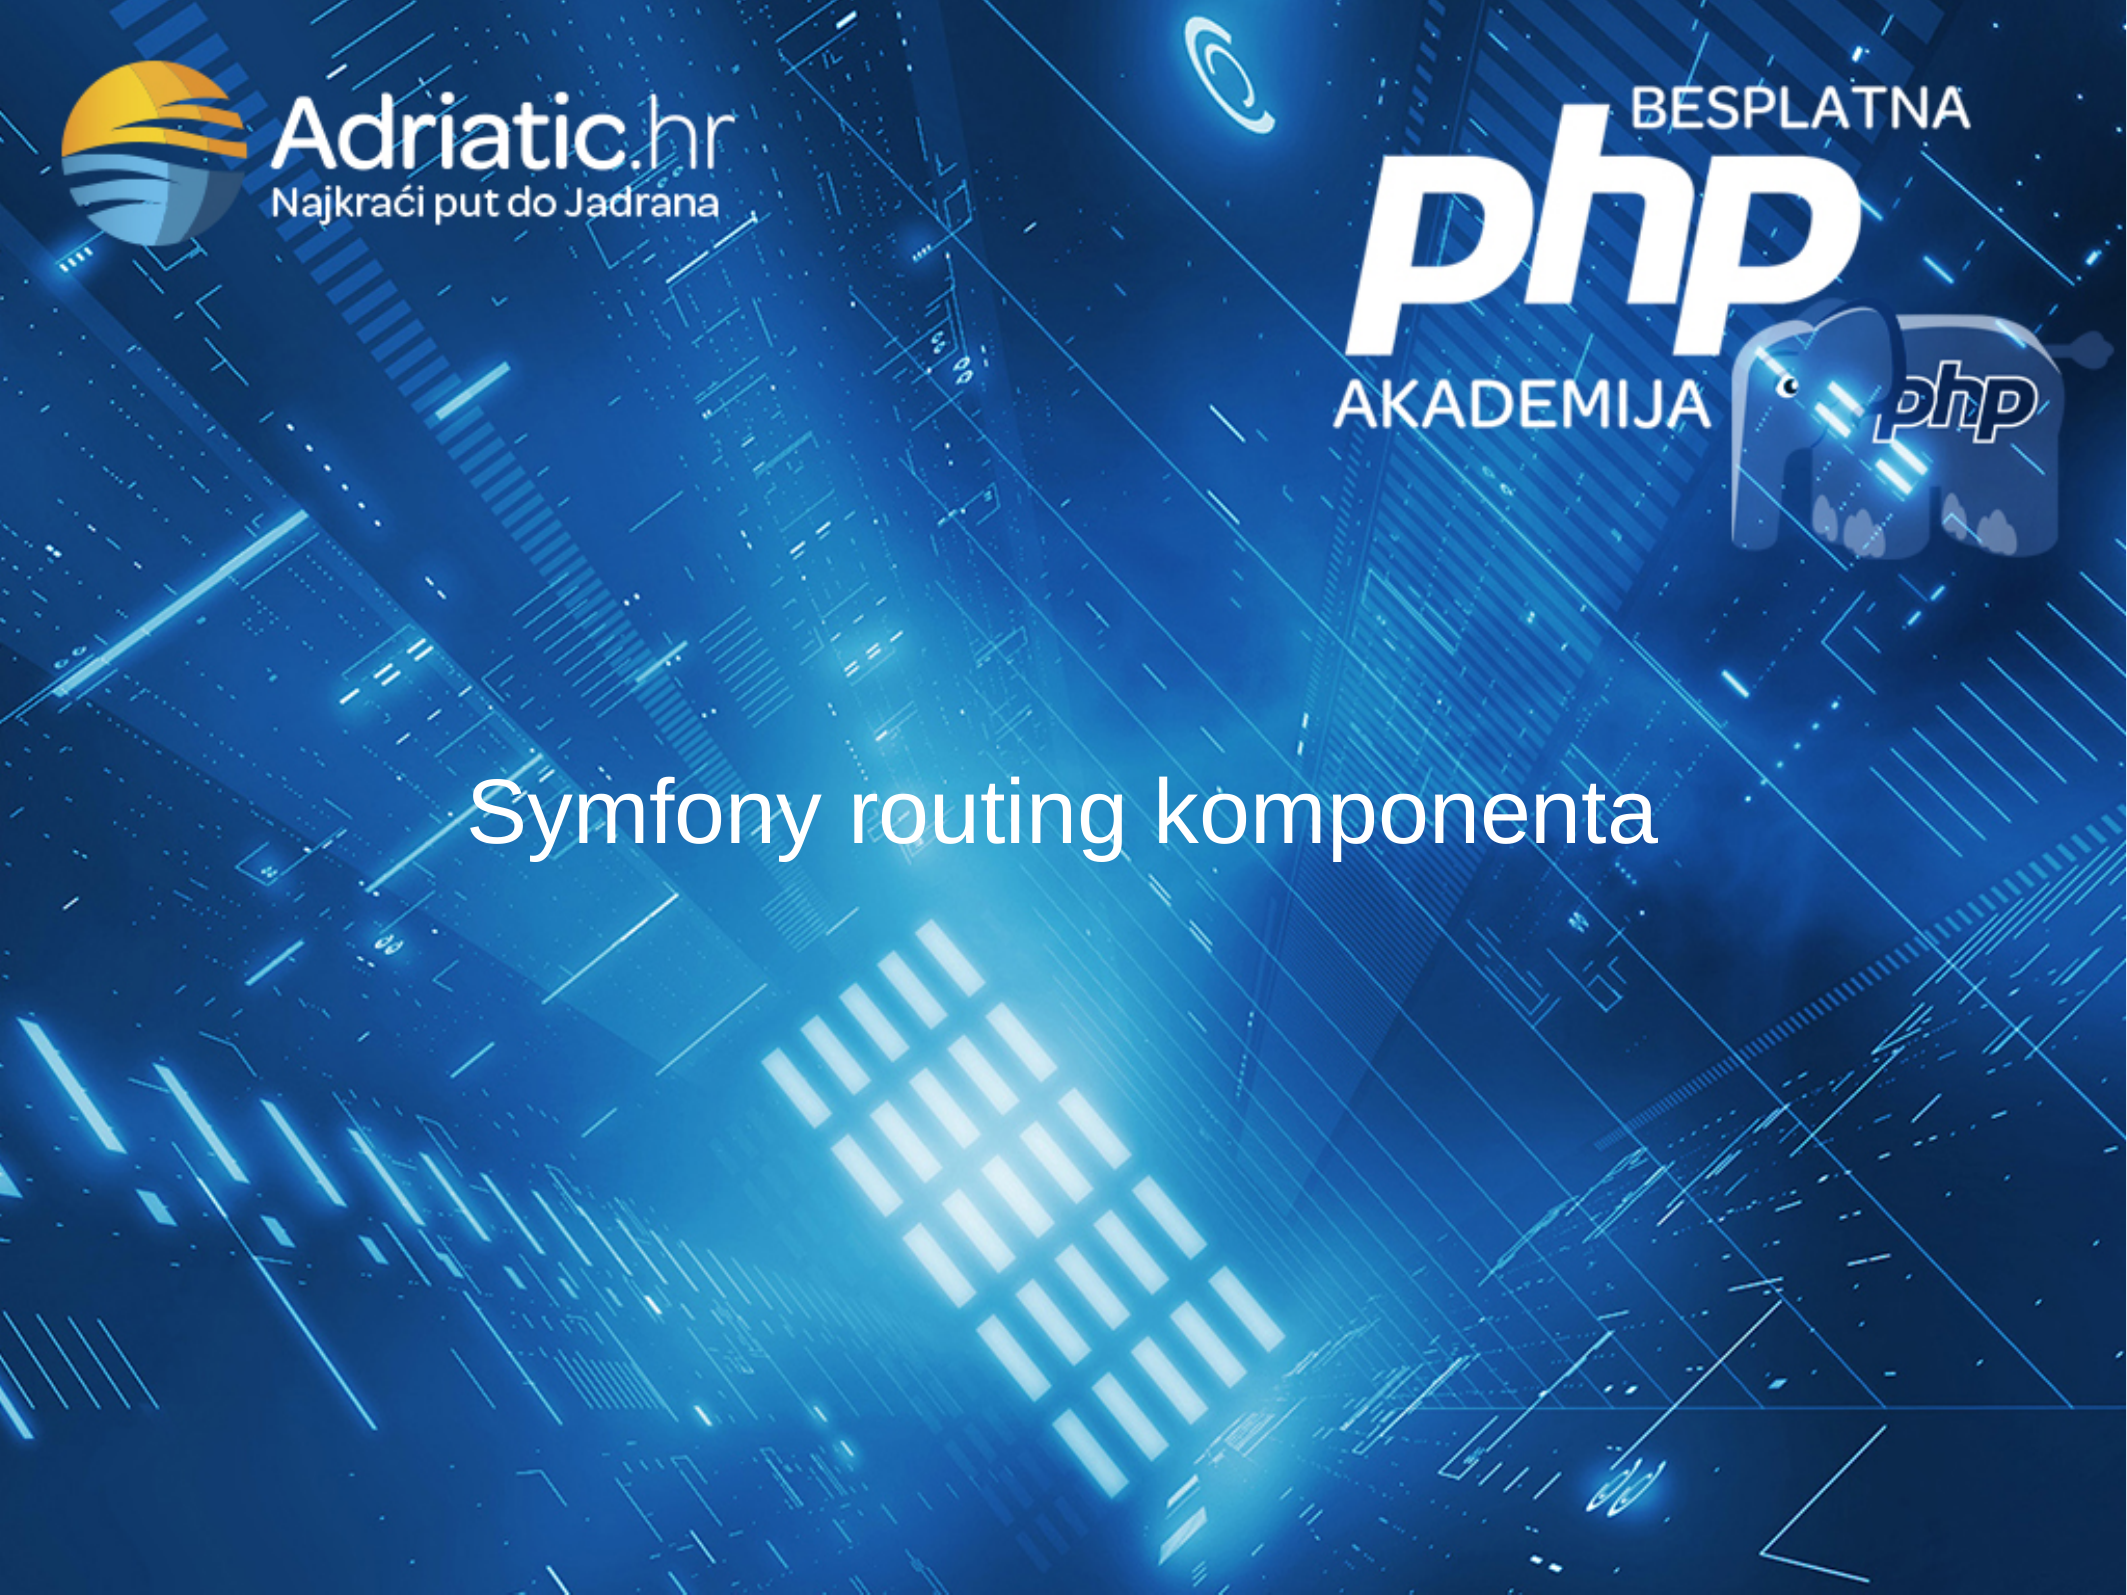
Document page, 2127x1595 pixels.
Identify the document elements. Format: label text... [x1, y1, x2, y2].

picture [0, 0, 2127, 1595]
title Symfony routing komponenta [106, 678, 2020, 945]
